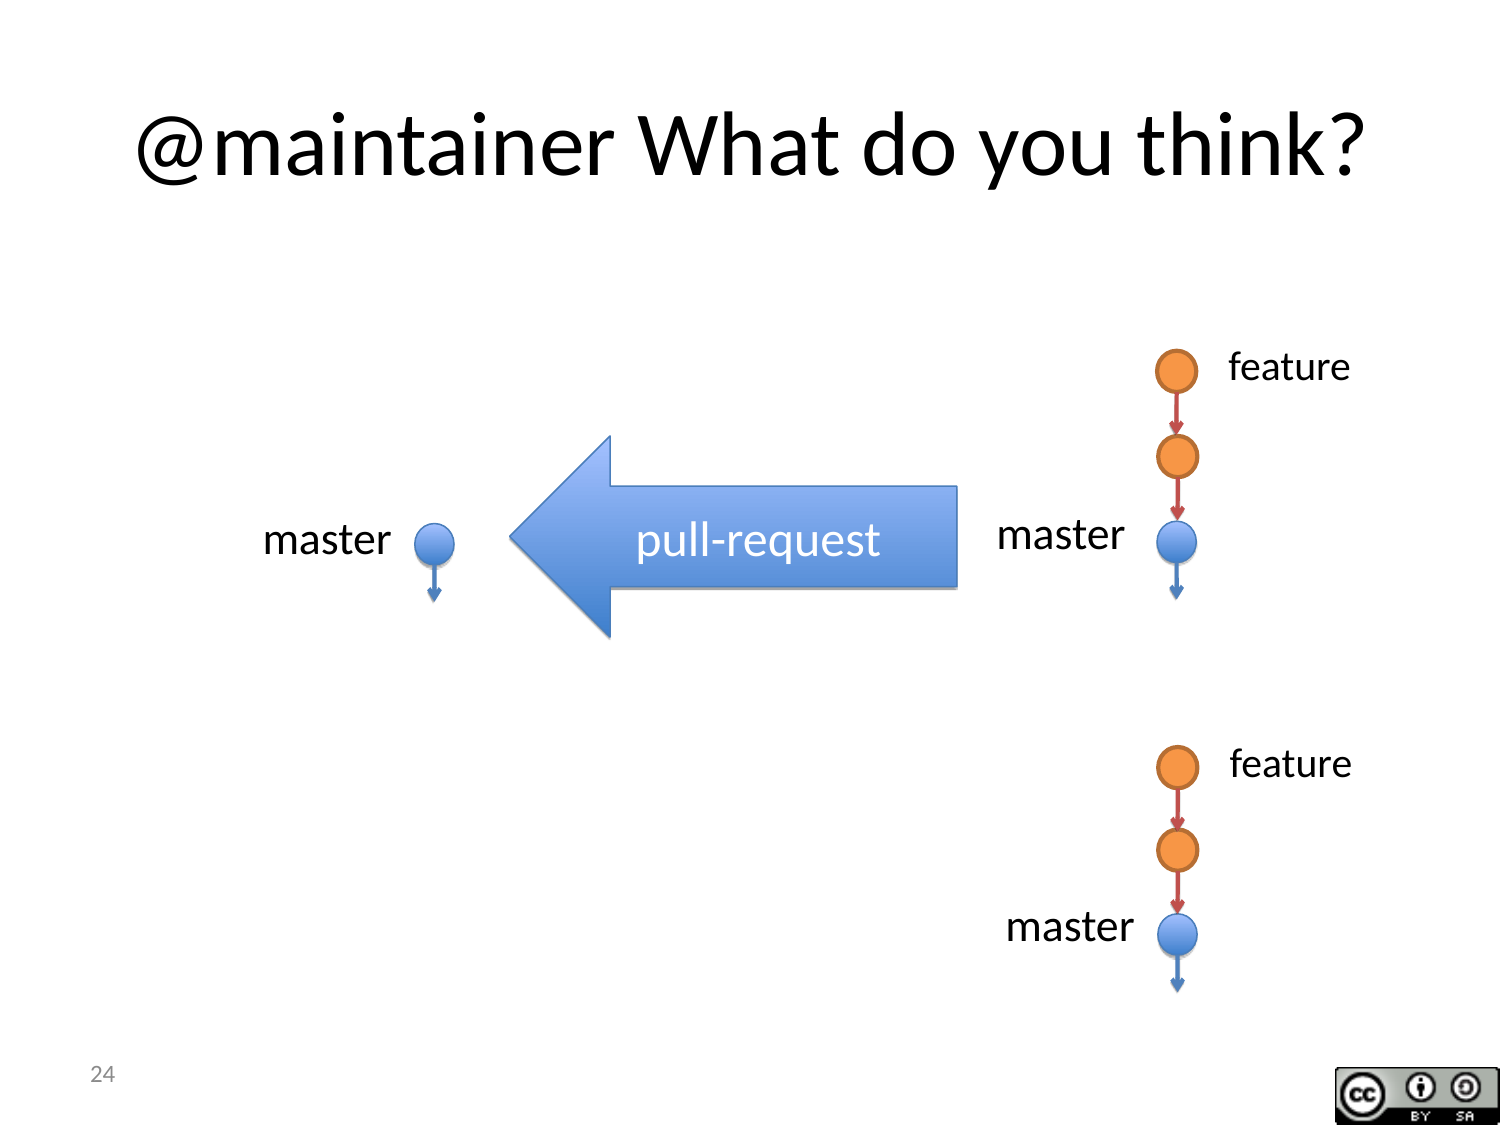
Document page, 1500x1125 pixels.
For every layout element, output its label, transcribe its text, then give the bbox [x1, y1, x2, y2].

slide_number <number> [75, 1042, 425, 1103]
text_box feature [1193, 331, 1386, 397]
text_box [1167, 914, 1198, 955]
text_box [1157, 350, 1197, 392]
text_box master [965, 496, 1158, 566]
picture [1335, 1067, 1500, 1125]
text_box [1158, 521, 1197, 563]
text_box [414, 523, 455, 565]
text_box [1158, 435, 1198, 477]
text_box master [974, 887, 1167, 958]
text_box [1158, 829, 1198, 871]
text_box master [231, 501, 424, 572]
text_box [1158, 746, 1198, 788]
text_box pull-request [509, 435, 957, 638]
title @maintainer What do you think? [75, 45, 1425, 233]
text_box feature [1194, 727, 1387, 793]
